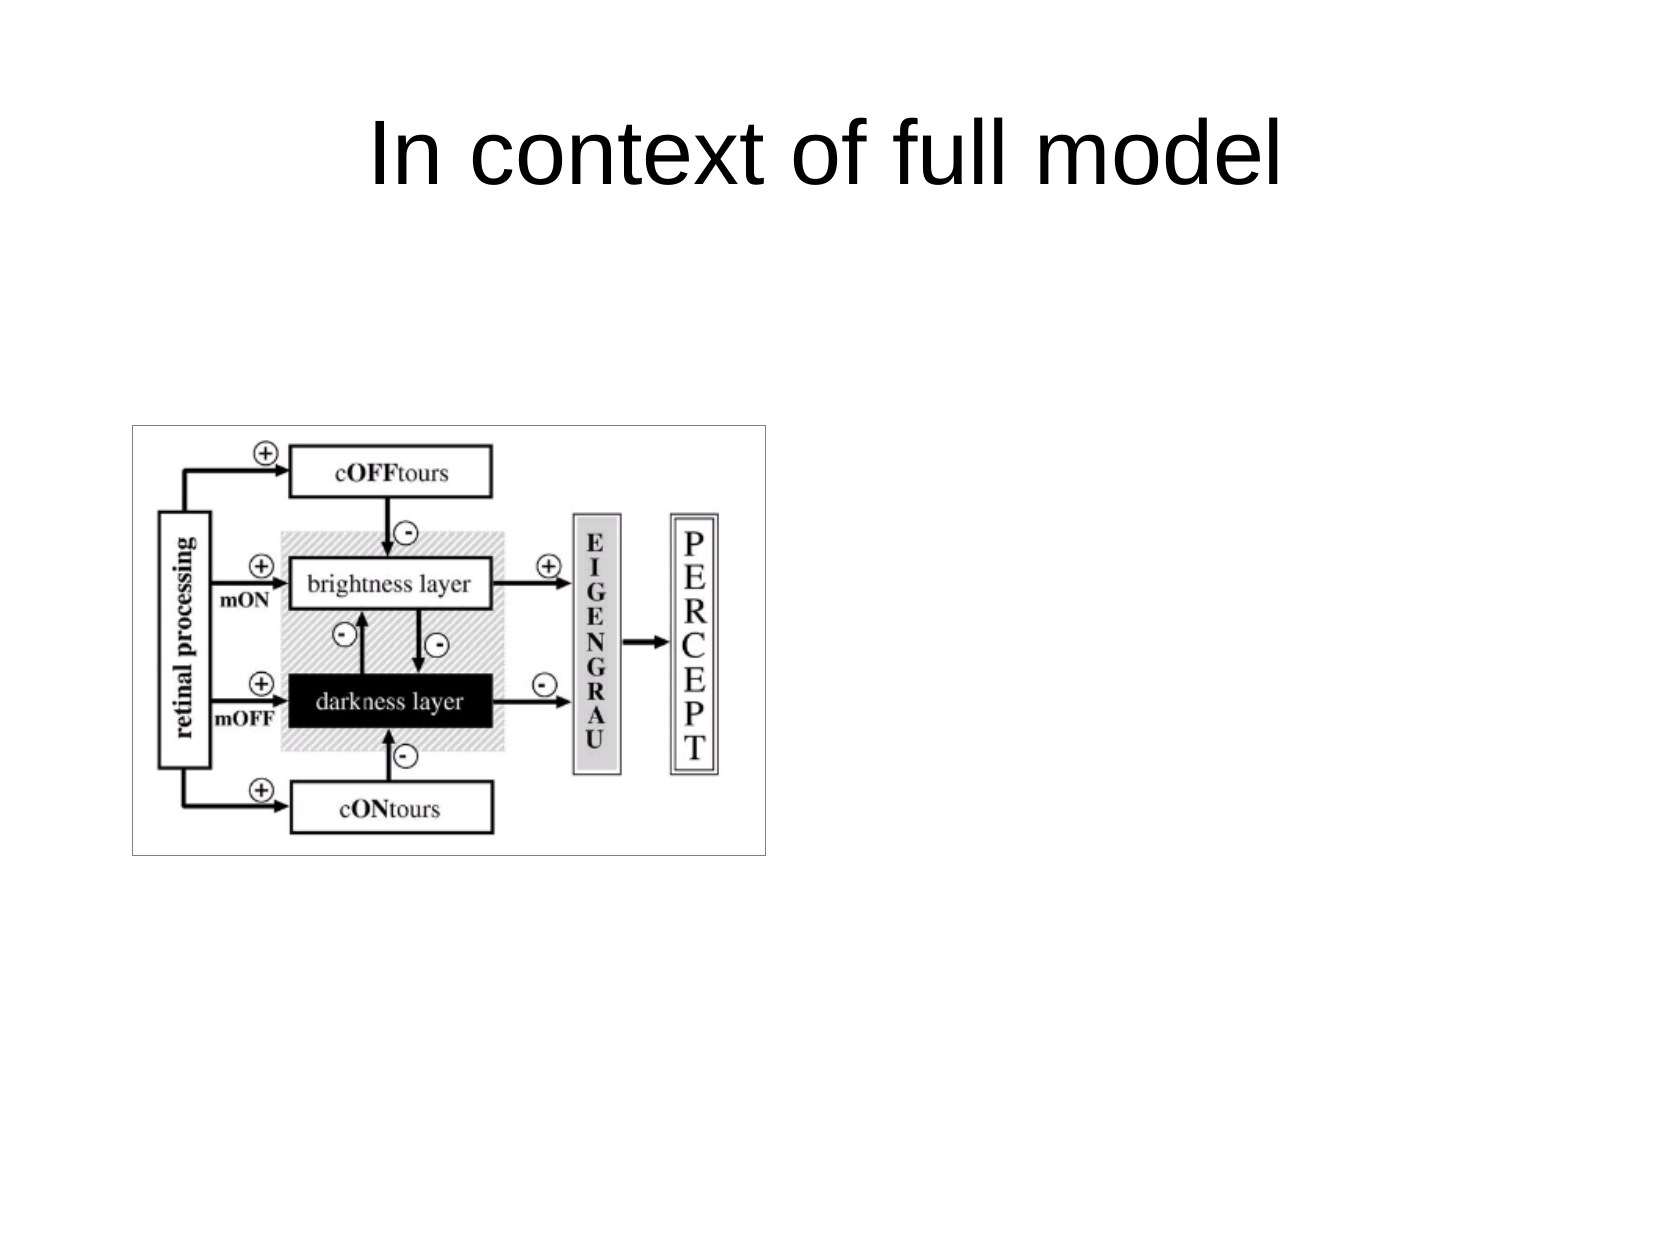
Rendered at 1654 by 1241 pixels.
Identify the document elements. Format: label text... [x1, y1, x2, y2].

picture [132, 425, 766, 856]
title In context of full model [82, 49, 1571, 257]
